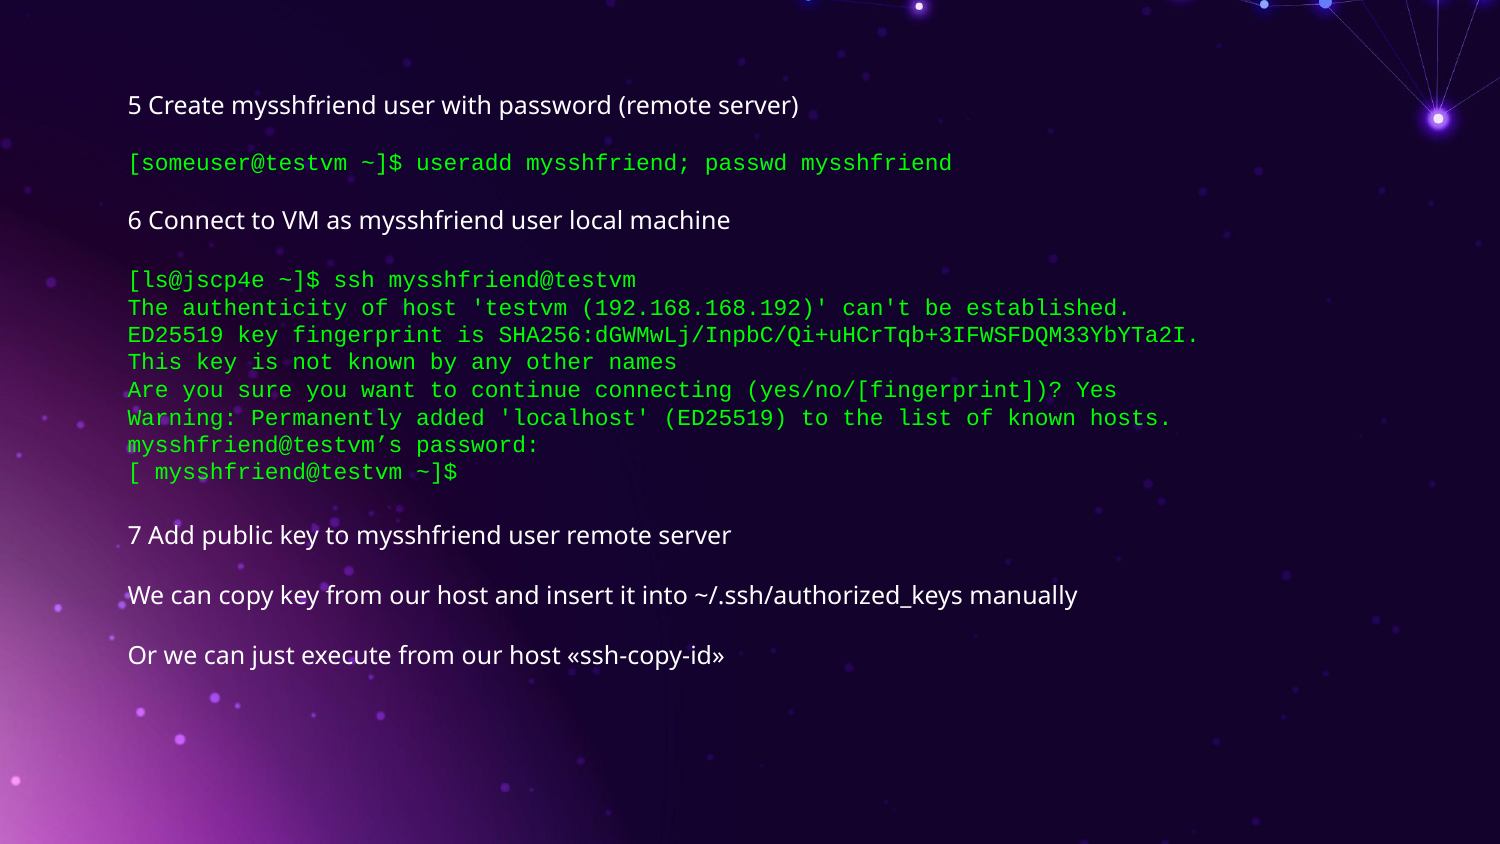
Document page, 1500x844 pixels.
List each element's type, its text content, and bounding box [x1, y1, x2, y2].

list 5 Create mysshfriend user with password (remote server) [someuser@testvm ~]$ useradd mysshfriend; passwd mysshfriend 6 Connect to VM as mysshfriend user local machine [ls@jscp4e ~]$ ssh mysshfriend@testvm The authenticity of host 'testvm (192.168.168.192)' can't be established. ED25519 key fingerprint is SHA256:dGWMwLj/InpbC/Qi+uHCrTqb+3IFWSFDQM33YbYTa2I. This key is not known by any other names Are you sure you want to continue connecting (yes/no/[fingerprint])? Yes Warning: Permanently added 'localhost' (ED25519) to the list of known hosts. mysshfriend@testvm’s password: [ mysshfriend@testvm ~]$ 7 Add public key to mysshfriend user remote server We can copy key from our host and insert it into ~/.ssh/authorized_keys manually Or we can just execute from our host «ssh-copy-id» [112, 75, 1377, 788]
picture [0, 0, 1500, 844]
